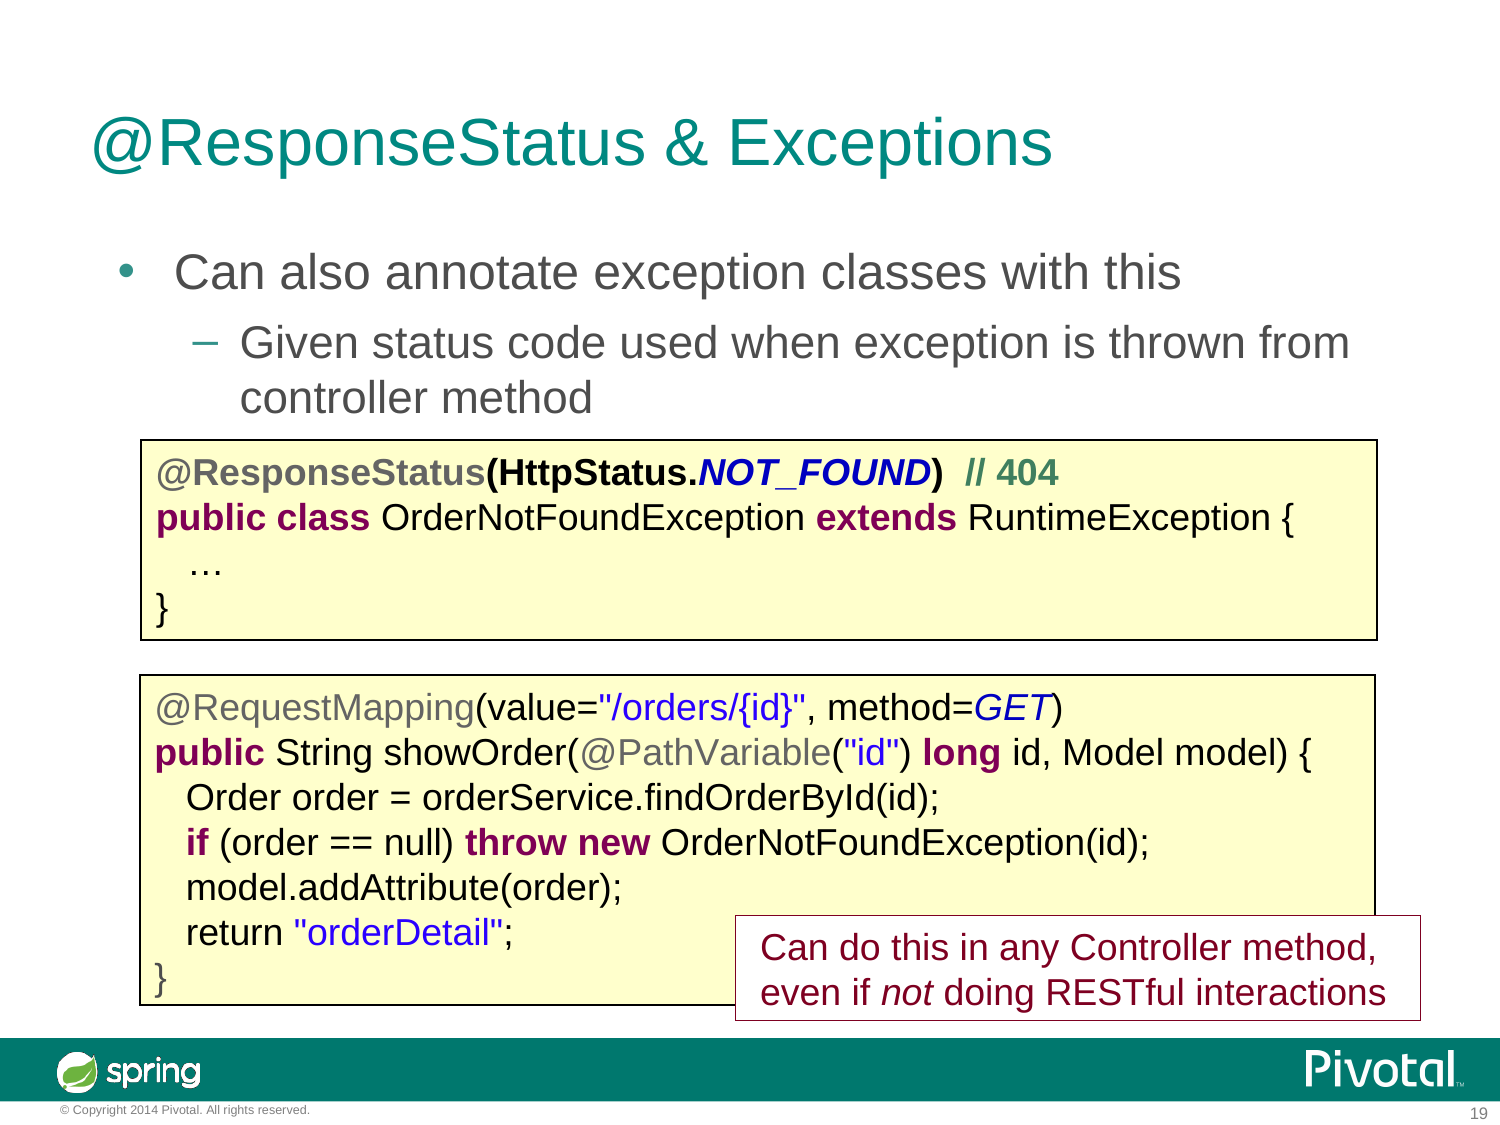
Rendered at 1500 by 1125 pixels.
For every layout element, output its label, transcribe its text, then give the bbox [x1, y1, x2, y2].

picture [1306, 1050, 1464, 1087]
text_box @RequestMapping(value="/orders/{id}", method=GET) public String showOrder(@PathVariable("id") long id, Model model) { Order order = orderService.findOrderById(id); if (order == null) throw new OrderNotFoundException(id); model.addAttribute(order); return "orderDetail"; } [139, 674, 1376, 1006]
text_box @ResponseStatus(HttpStatus.NOT_FOUND) // 404 public class OrderNotFoundException extends RuntimeException { … } [141, 440, 1377, 641]
text_box Can do this in any Controller method, even if not doing RESTful interactions [735, 915, 1421, 1021]
picture [32, 1041, 210, 1103]
list Can also annotate exception classes with this Given status code used when exception is thrown from controller method [102, 232, 1394, 430]
title @ResponseStatus & Exceptions [75, 45, 1426, 233]
